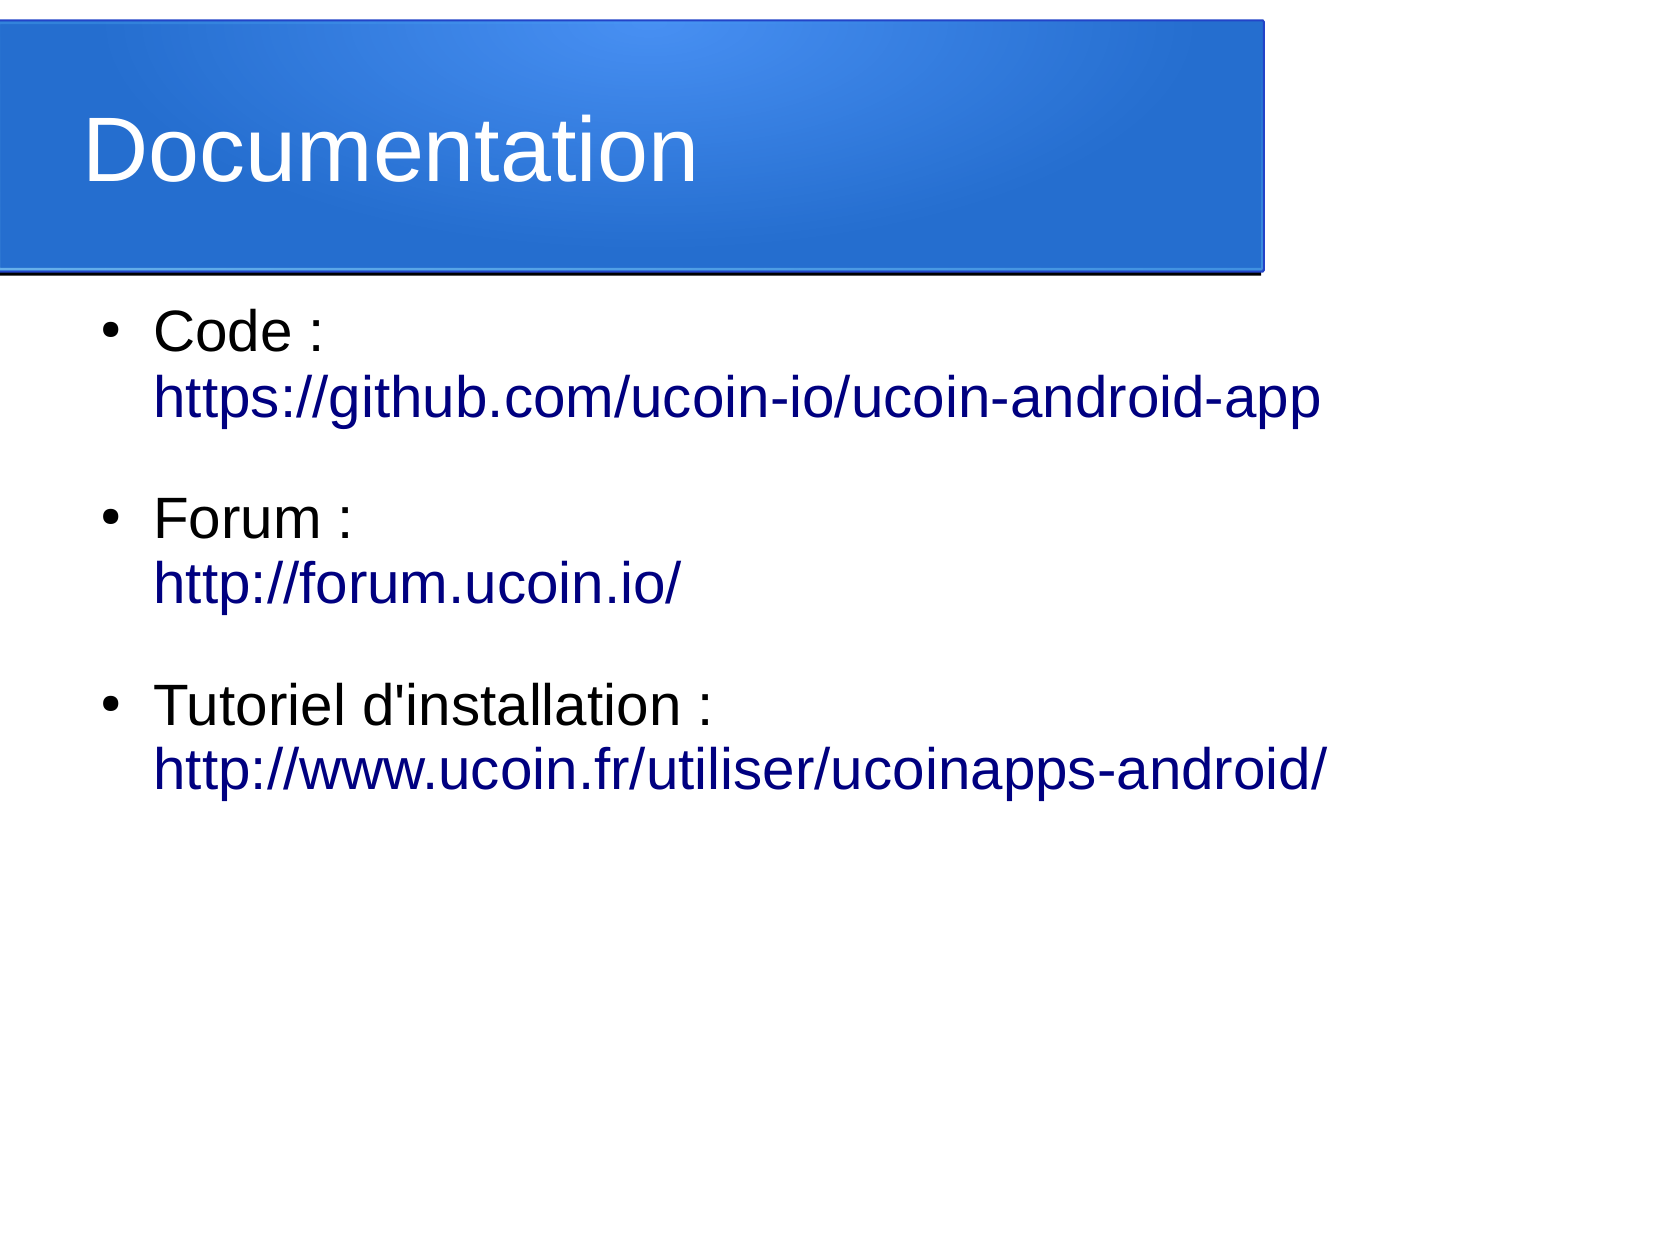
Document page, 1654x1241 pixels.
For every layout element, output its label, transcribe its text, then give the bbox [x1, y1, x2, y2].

title Documentation [82, 47, 1235, 252]
list Code : https://github.com/ucoin-io/ucoin-android-app Forum : http://forum.ucoin.io/ Tutoriel d'installation : http://www.ucoin.fr/utiliser/ucoinapps-android/ [82, 299, 1571, 1019]
